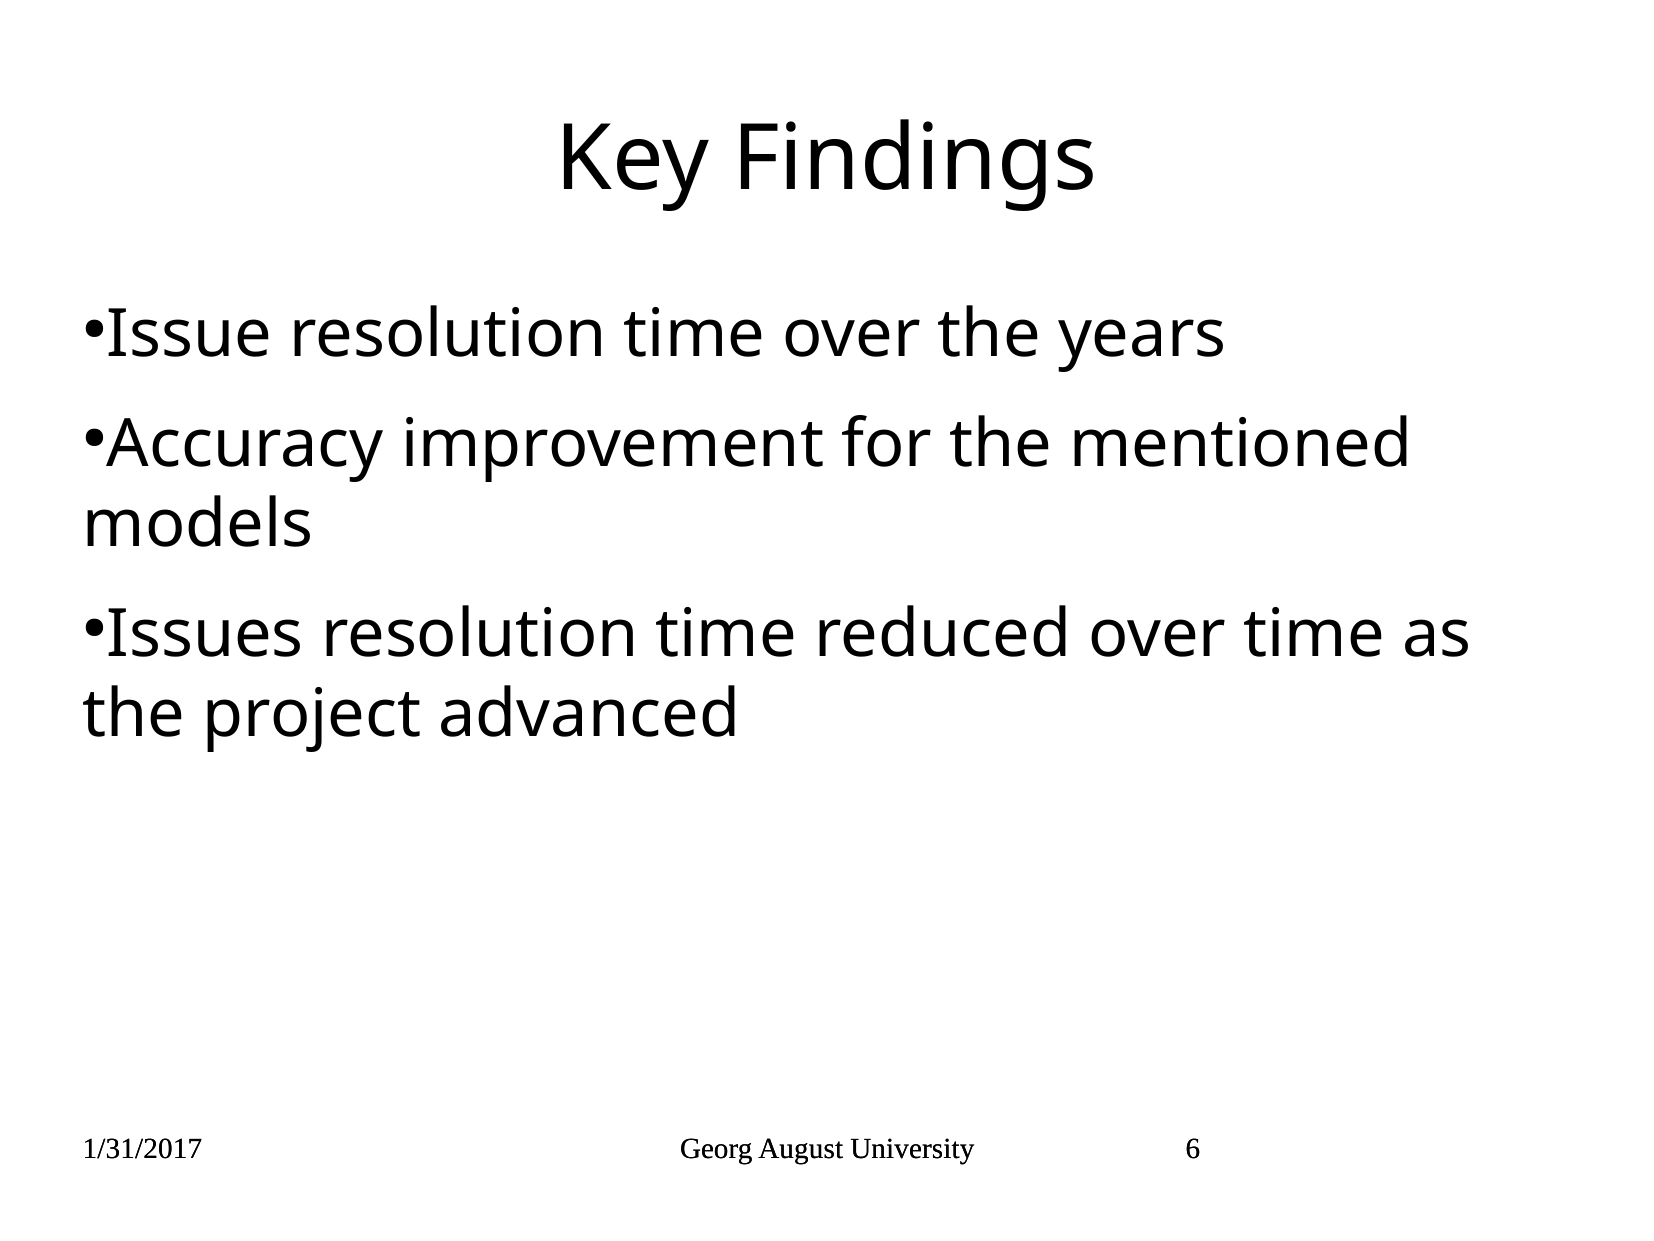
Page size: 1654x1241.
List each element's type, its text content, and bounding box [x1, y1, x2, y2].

list Issue resolution time over the years Accuracy improvement for the mentioned models Issues resolution time reduced over time as the project advanced [82, 290, 1571, 1010]
text_box [1185, 1129, 1571, 1216]
text_box 1/31/2017 [82, 1129, 468, 1216]
text_box Georg August University [565, 1129, 1090, 1216]
title Key Findings [82, 49, 1571, 257]
